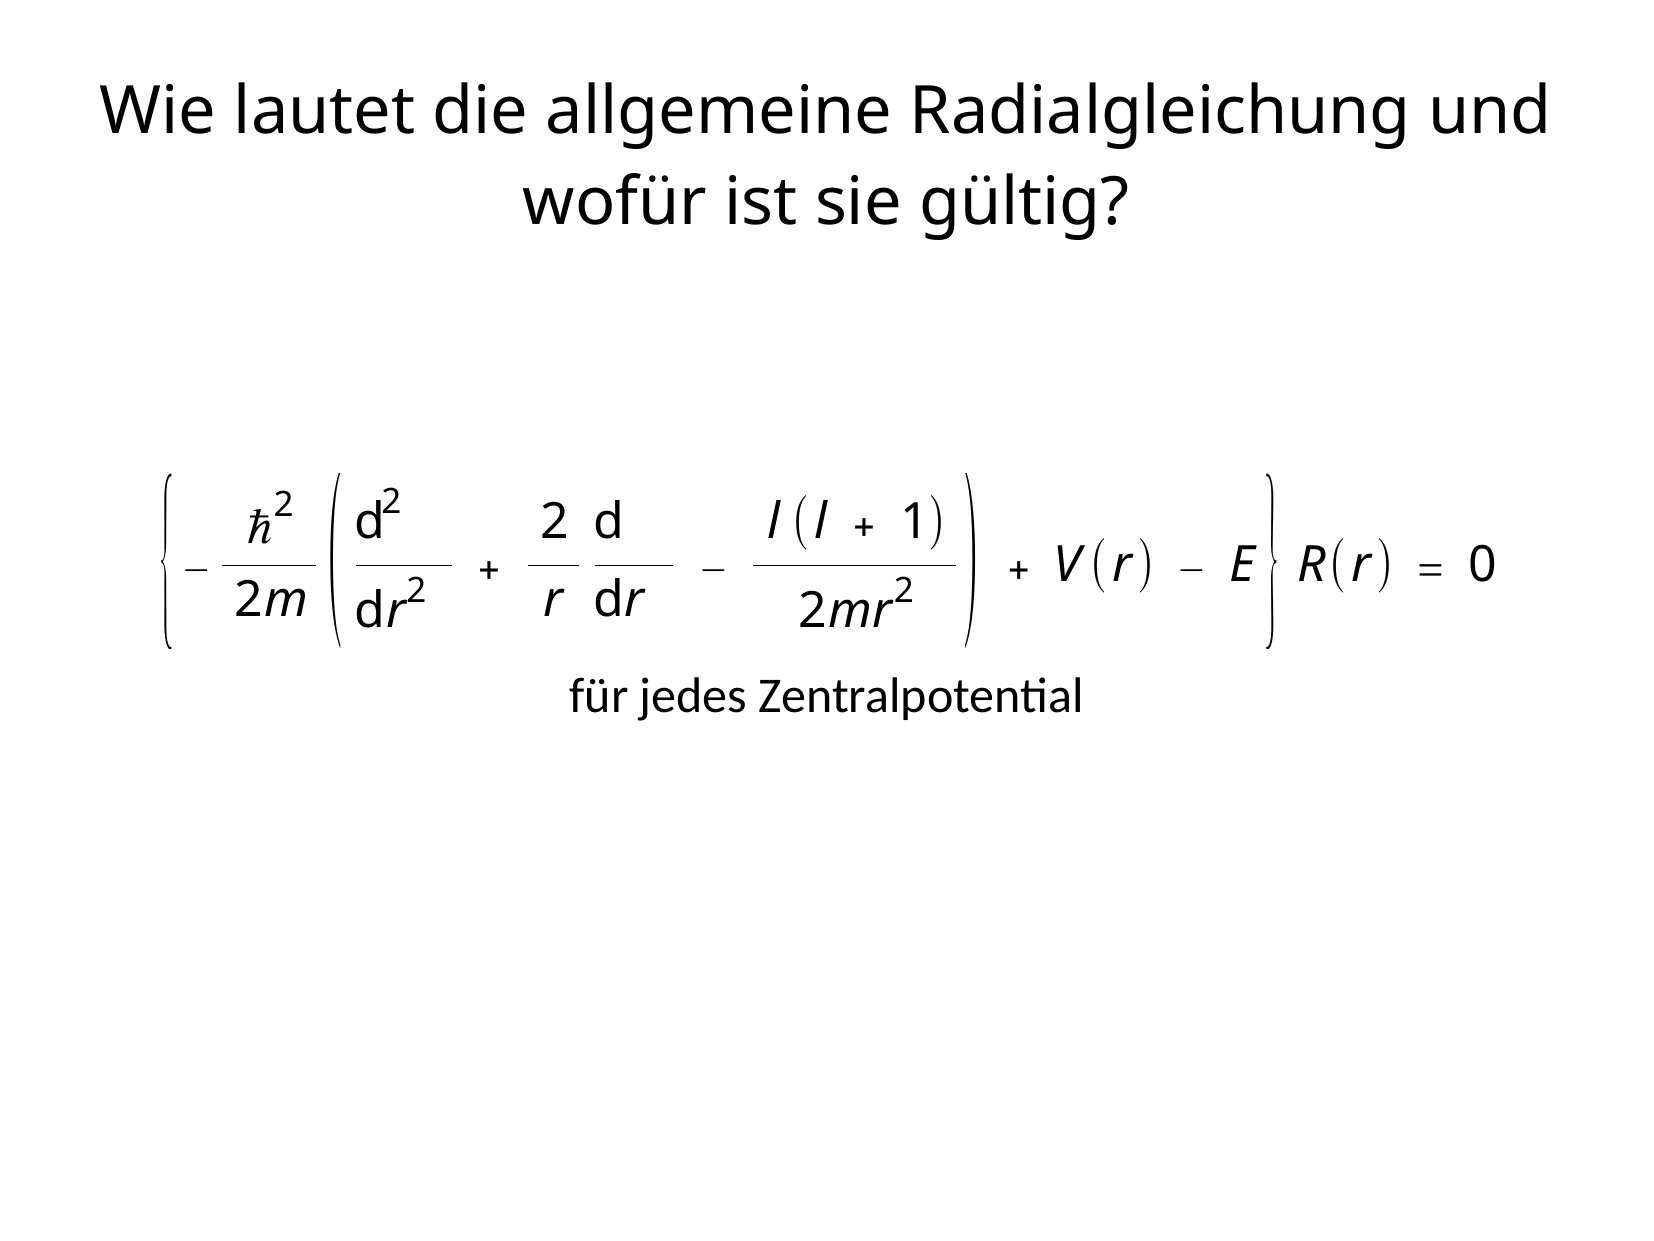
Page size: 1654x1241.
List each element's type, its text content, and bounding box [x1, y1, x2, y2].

subtitle für jedes Zentralpotential [82, 290, 1571, 1010]
title Wie lautet die allgemeine Radialgleichung und wofür ist sie gültig? [82, 49, 1571, 257]
chart [153, 473, 1501, 649]
